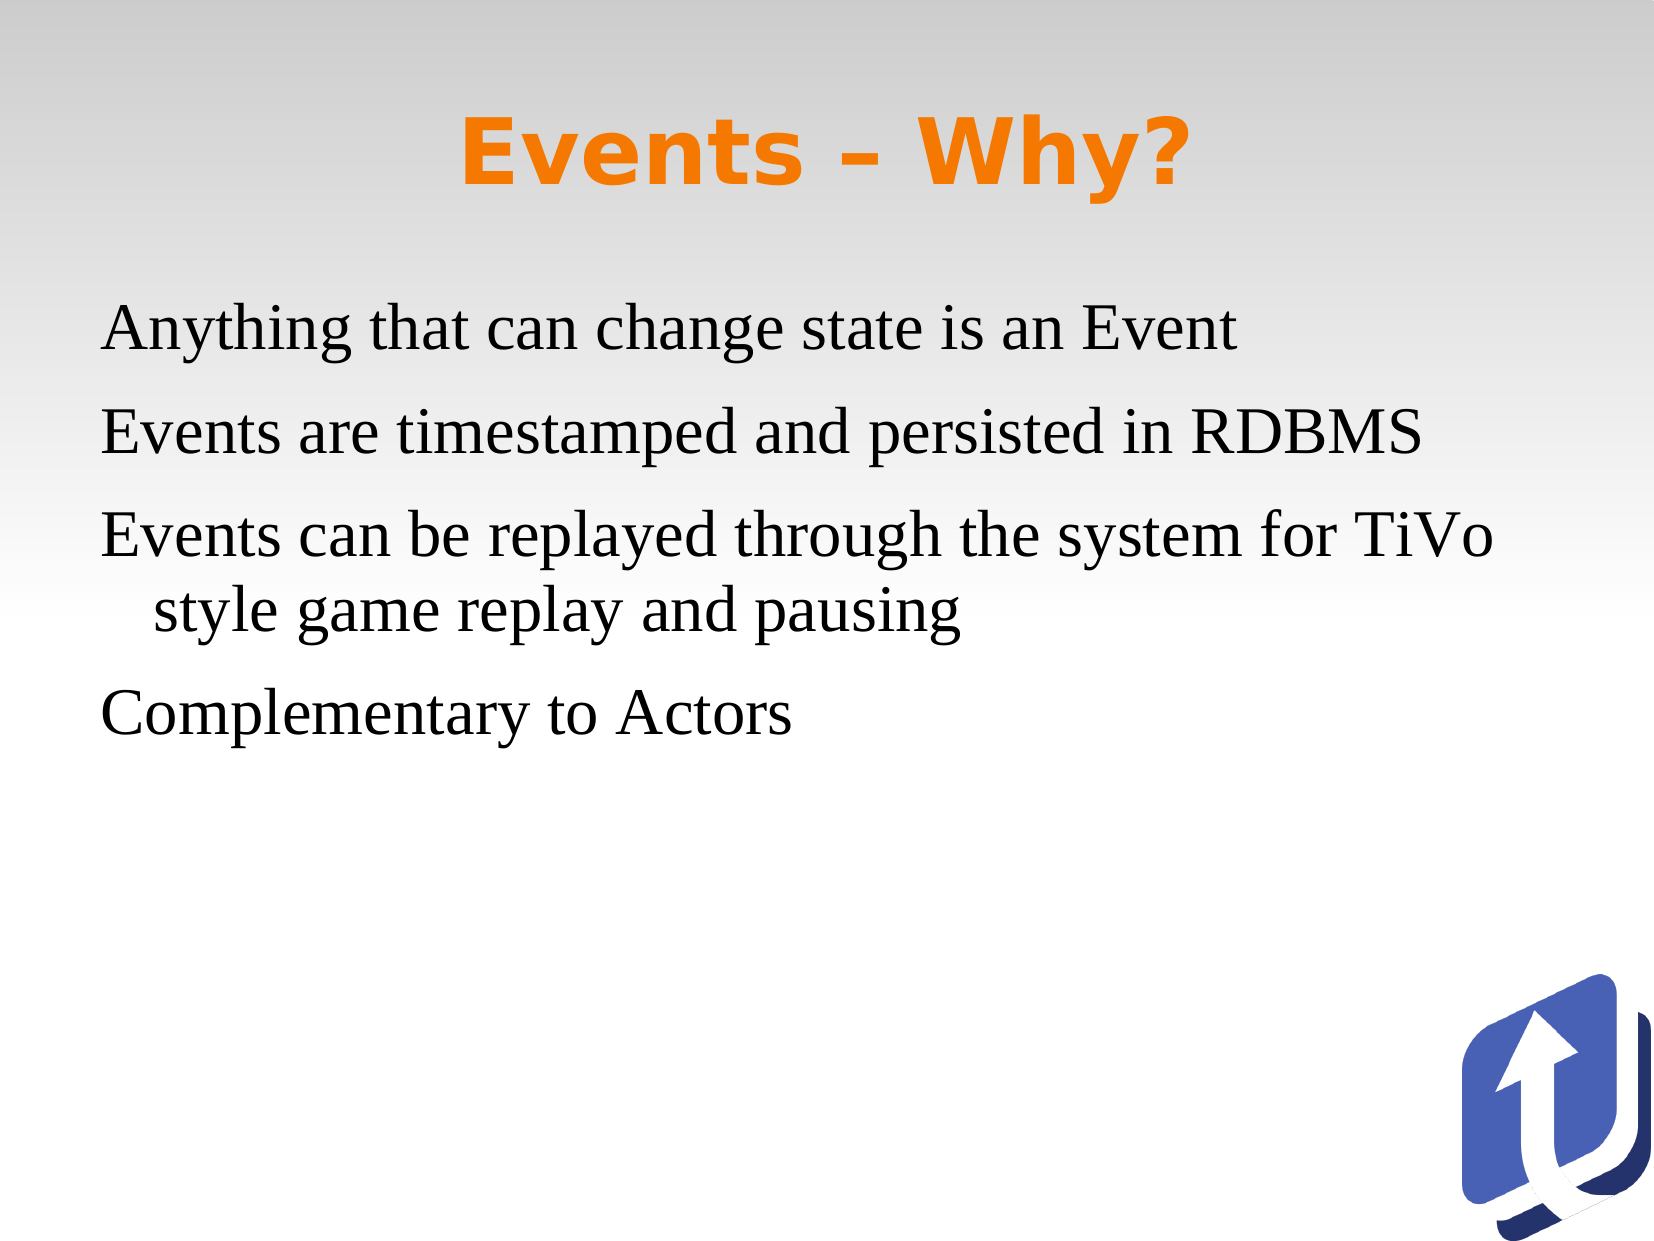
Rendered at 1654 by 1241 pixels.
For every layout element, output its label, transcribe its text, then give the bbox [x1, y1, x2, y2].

list Anything that can change state is an Event Events are timestamped and persisted in RDBMS Events can be replayed through the system for TiVo style game replay and pausing Complementary to Actors [82, 290, 1571, 1109]
picture [1462, 974, 1651, 1241]
title Events – Why? [82, 49, 1571, 257]
